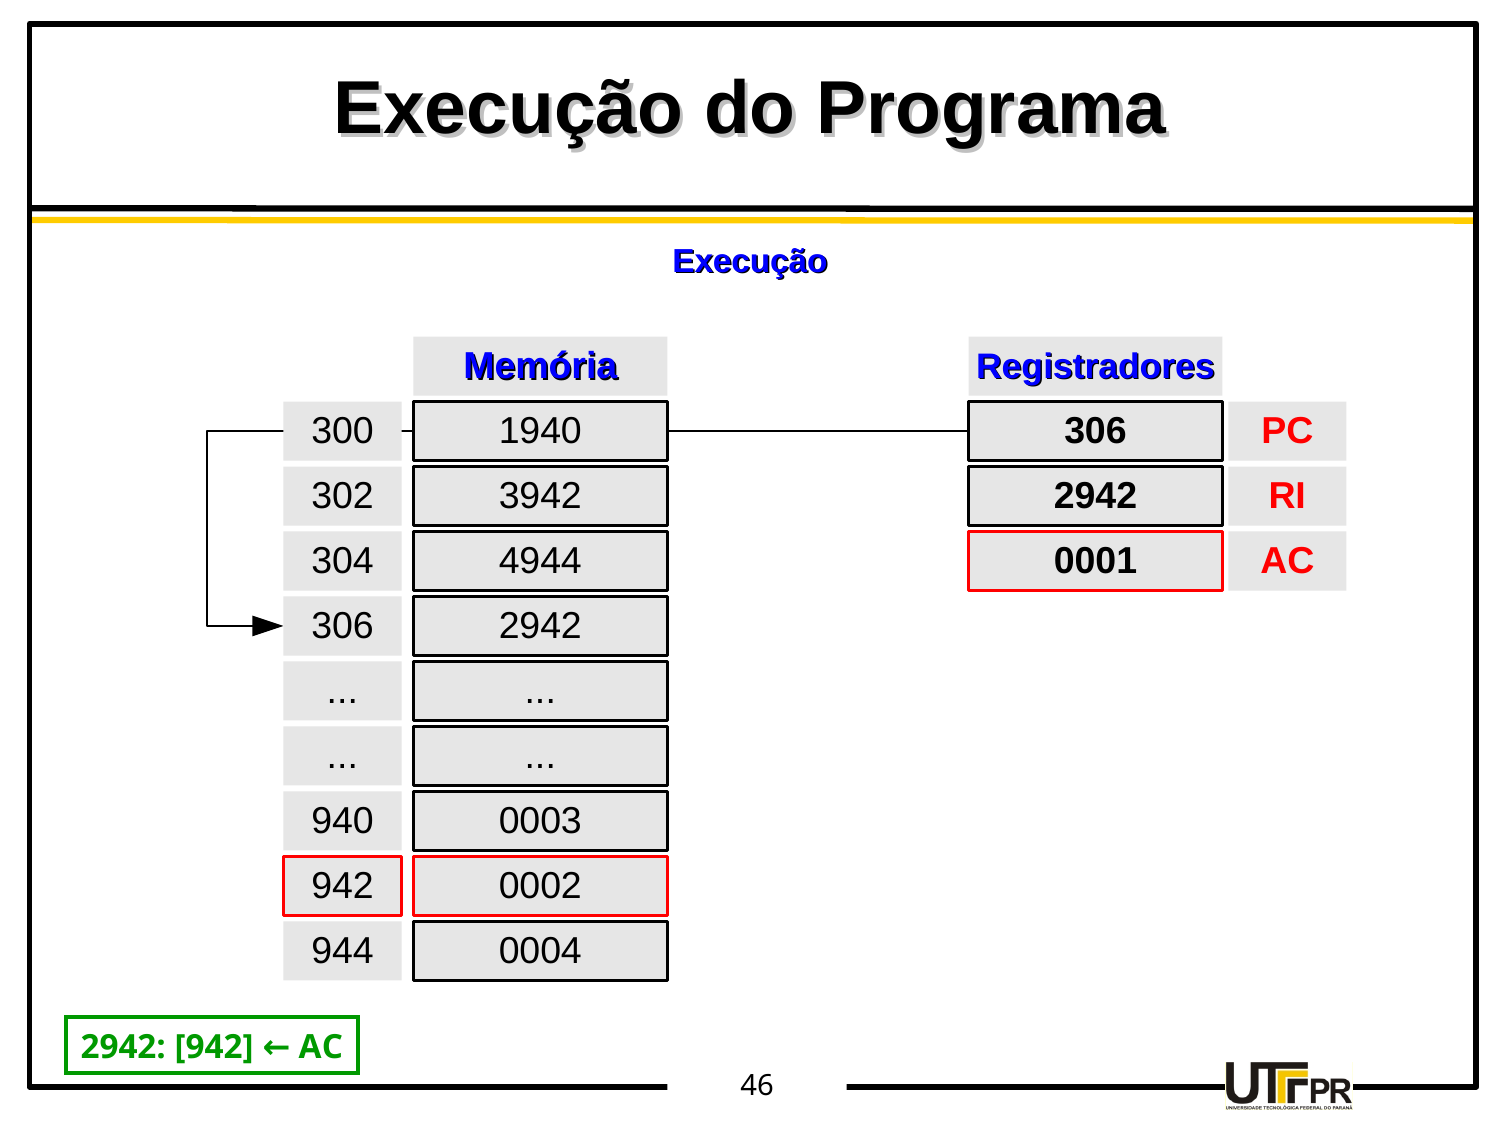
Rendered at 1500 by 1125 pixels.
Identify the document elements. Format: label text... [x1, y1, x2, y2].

text_box 2942 [968, 466, 1223, 526]
text_box 0001 [968, 531, 1223, 591]
picture [1225, 1062, 1353, 1110]
text_box Execução [657, 231, 843, 287]
text_box ... [283, 661, 402, 721]
title Execução do Programa [41, 65, 1459, 159]
text_box 302 [283, 466, 402, 526]
text_box RI [1228, 466, 1347, 526]
text_box 2942 [413, 596, 668, 656]
text_box 942 [283, 856, 402, 916]
text_box 306 [968, 401, 1223, 461]
text_box 1940 [413, 401, 668, 461]
text_box 0002 [413, 856, 668, 916]
text_box 0004 [413, 921, 668, 981]
text_box 4944 [413, 531, 668, 591]
text_box PC [1228, 401, 1347, 461]
text_box ... [283, 726, 402, 786]
text_box AC [1228, 531, 1347, 591]
text_box Registradores [968, 336, 1223, 396]
text_box 306 [283, 596, 402, 656]
text_box 2942: [942] ← AC [65, 1017, 359, 1073]
text_box 940 [283, 791, 402, 851]
text_box 0003 [413, 791, 668, 851]
text_box 300 [283, 401, 402, 461]
text_box 3942 [413, 466, 668, 526]
text_box ... [413, 726, 668, 786]
text_box 944 [283, 921, 402, 981]
text_box Memória [413, 336, 668, 396]
text_box ... [413, 661, 668, 721]
text_box 304 [283, 531, 402, 591]
